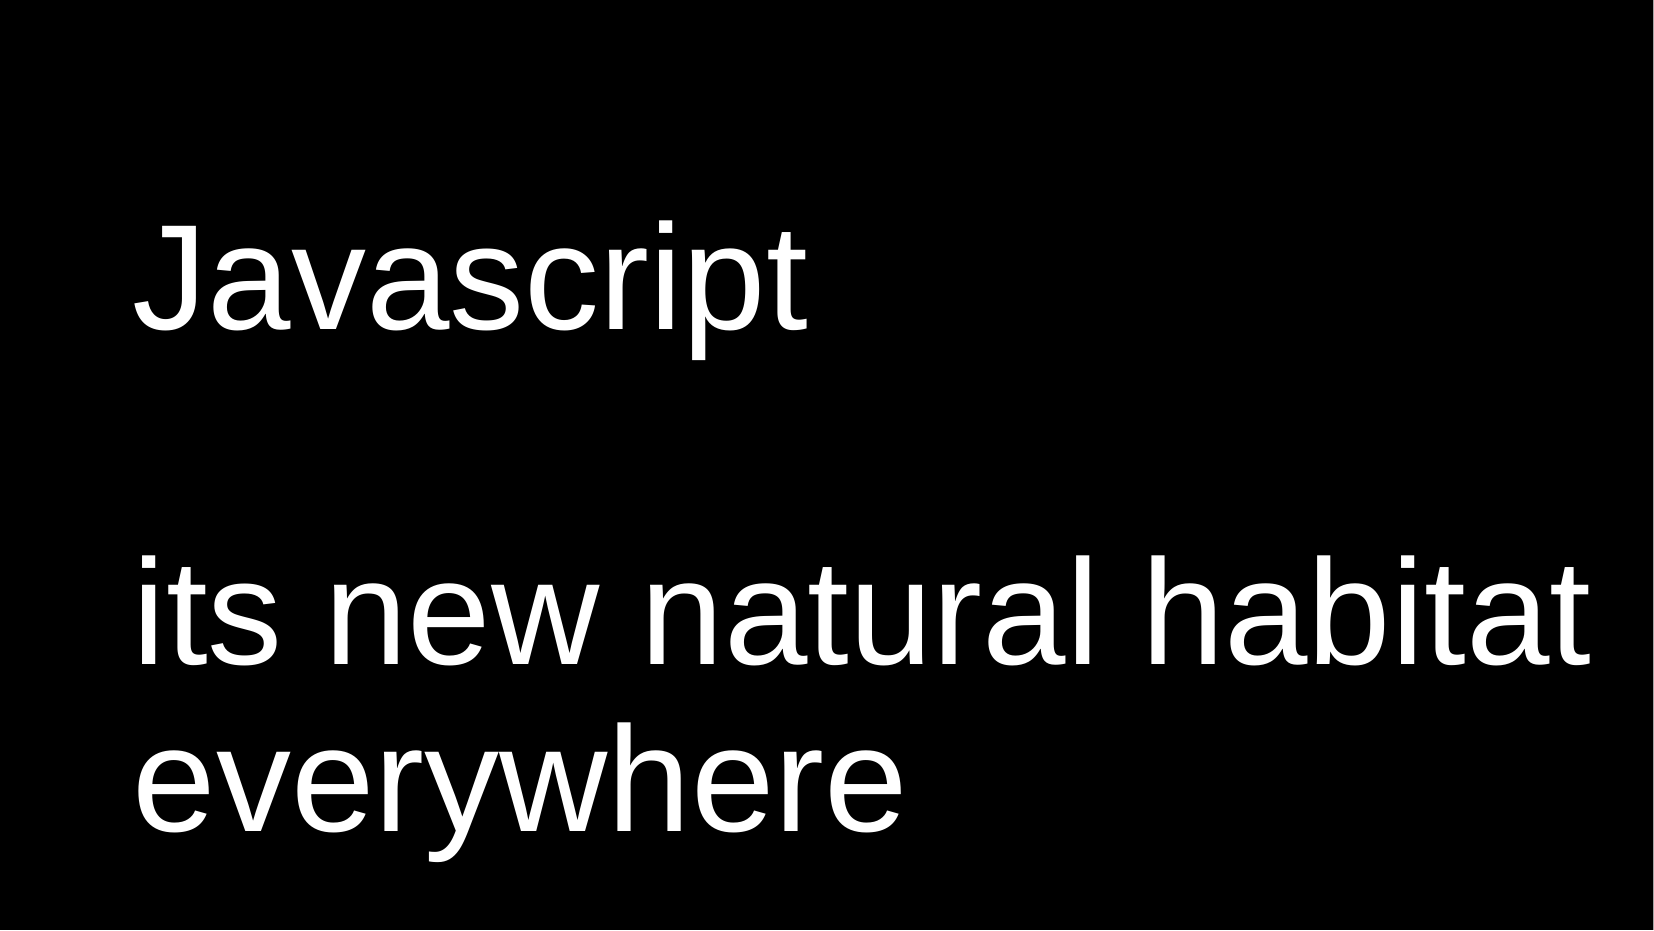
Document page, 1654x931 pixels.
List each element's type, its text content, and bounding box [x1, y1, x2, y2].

text_box Javascript its new natural habitat everywhere [118, 186, 1619, 931]
